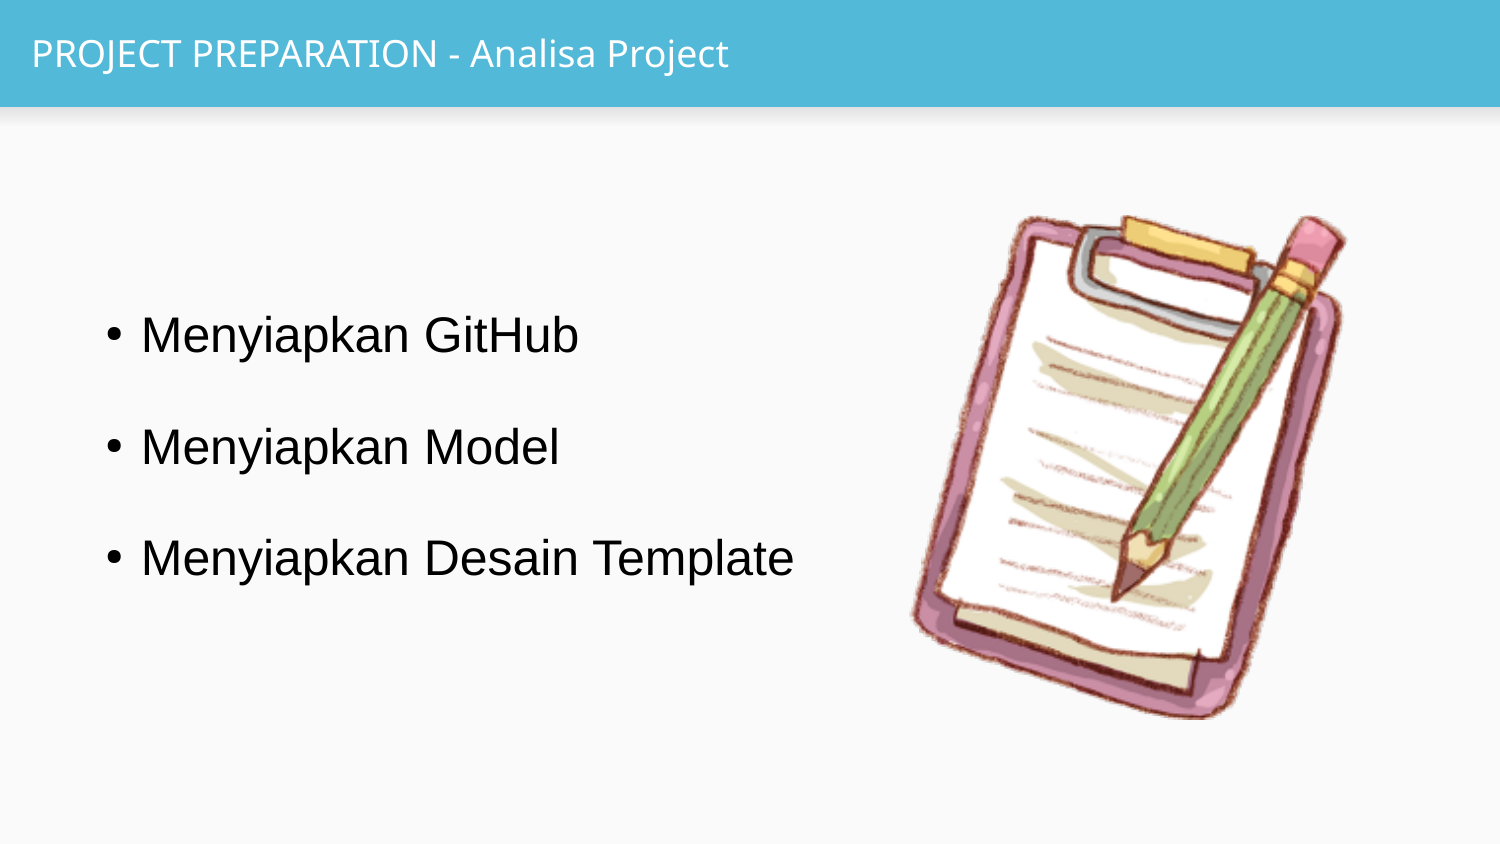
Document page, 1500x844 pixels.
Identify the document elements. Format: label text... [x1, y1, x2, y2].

title PROJECT PREPARATION - Analisa Project [16, 2, 1464, 102]
picture [855, 215, 1360, 721]
text_box Menyiapkan GitHub Menyiapkan Model Menyiapkan Desain Template [90, 300, 811, 550]
